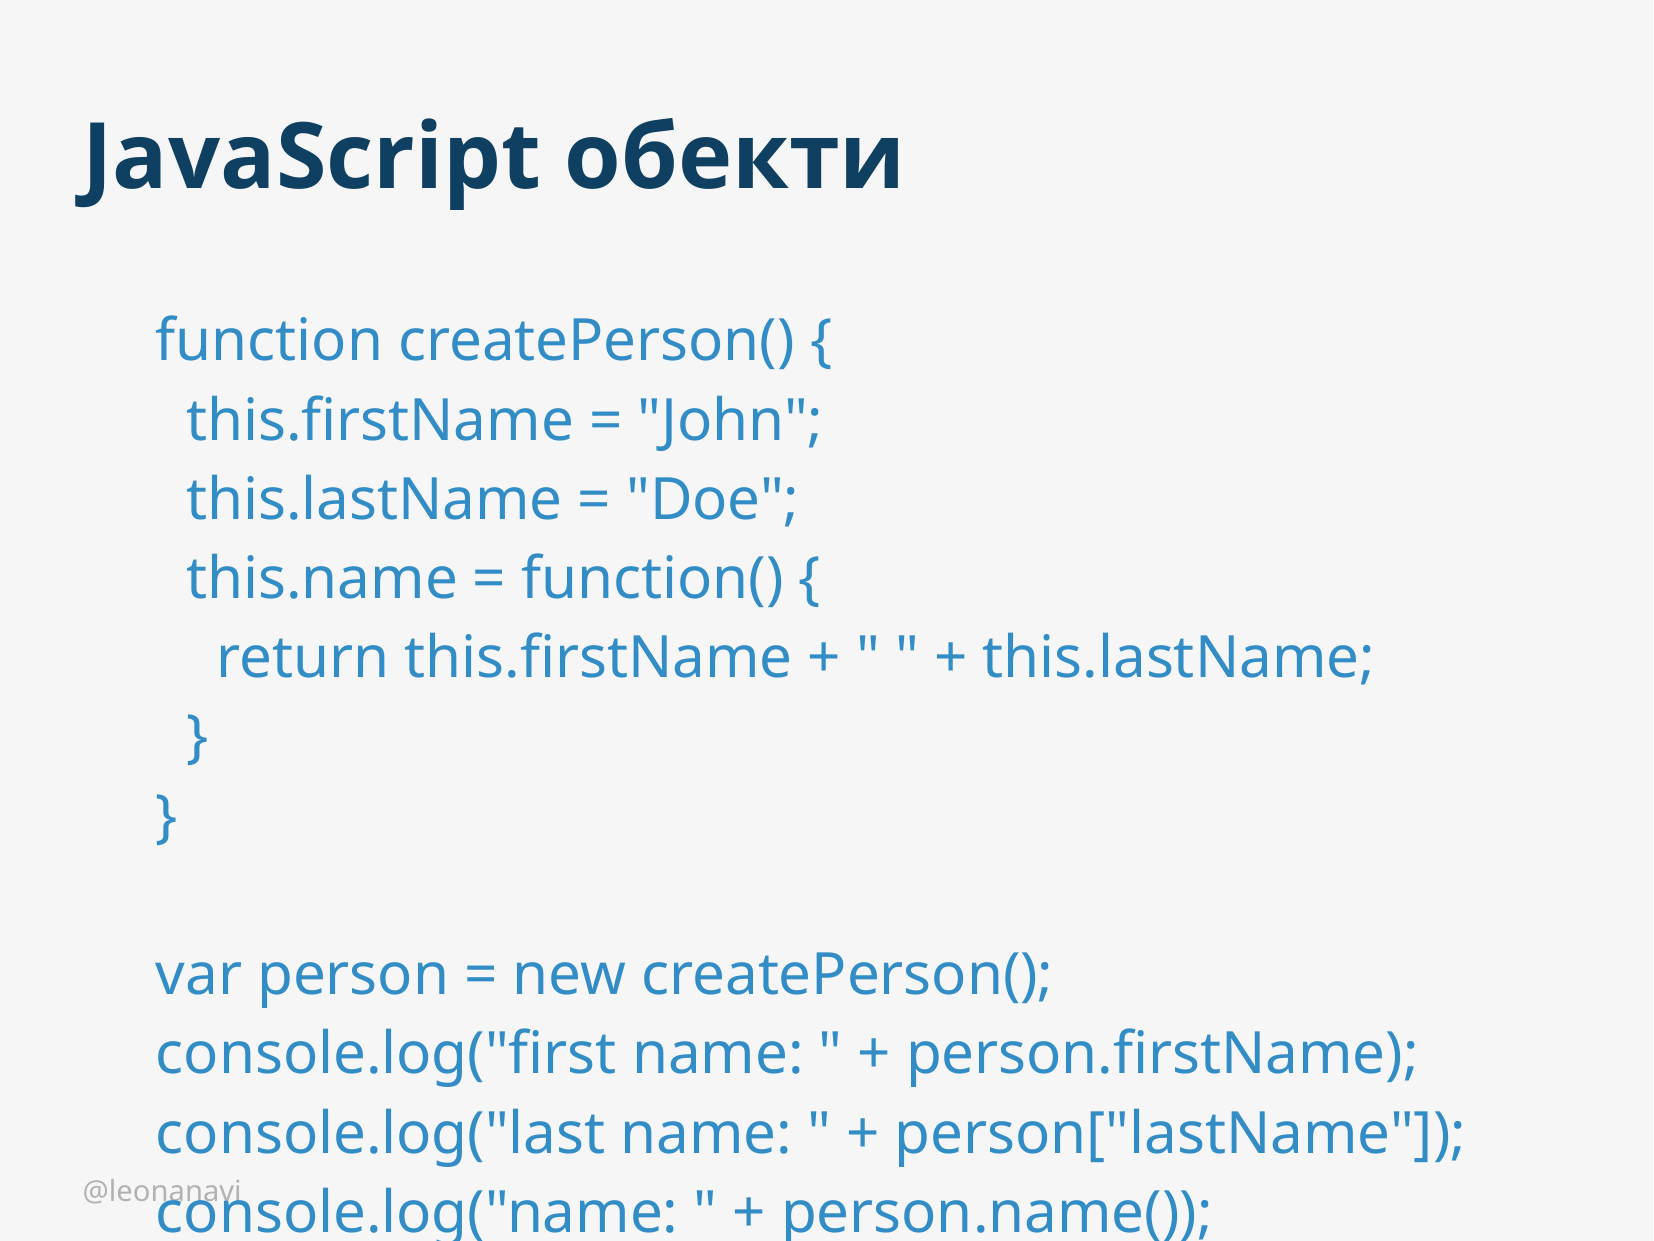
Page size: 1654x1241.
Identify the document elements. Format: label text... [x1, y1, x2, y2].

title JavaScript обекти [82, 49, 1571, 257]
text_box function createPerson() { this.firstName = "John"; this.lastName = "Doe"; this.name = function() { return this.firstName + " " + this.lastName; } } var person = new createPerson(); console.log("first name: " + person.firstName); console.log("last name: " + person["lastName"]); console.log("name: " + person.name()); [105, 291, 1621, 1225]
